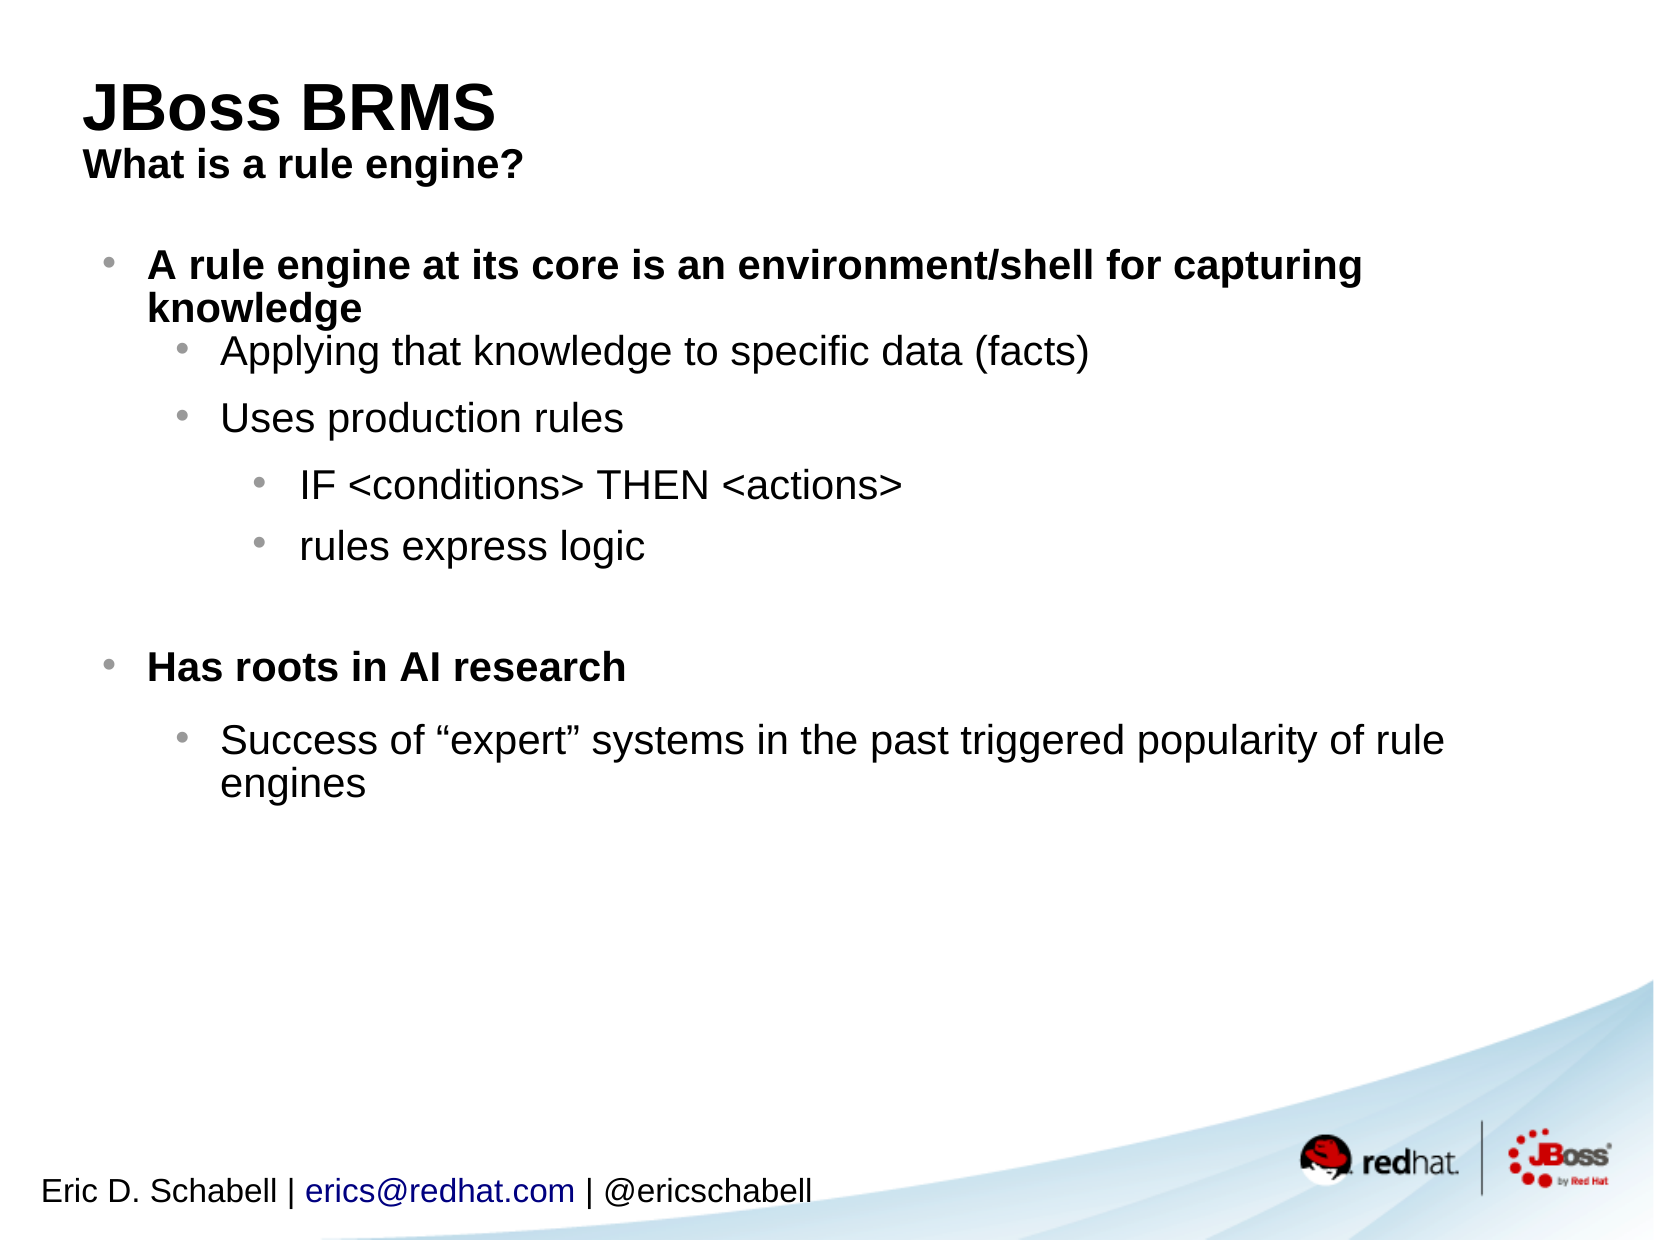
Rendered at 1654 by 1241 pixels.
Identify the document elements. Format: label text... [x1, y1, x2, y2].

title JBoss BRMS What is a rule engine? [82, 44, 1571, 218]
picture [3, 0, 1654, 1240]
list A rule engine at its core is an environment/shell for capturing knowledge Applying that knowledge to specific data (facts) Uses production rules IF <conditions> THEN <actions> rules express logic Has roots in AI research Success of “expert” systems in the past triggered popularity of rule engines [86, 244, 1575, 1024]
